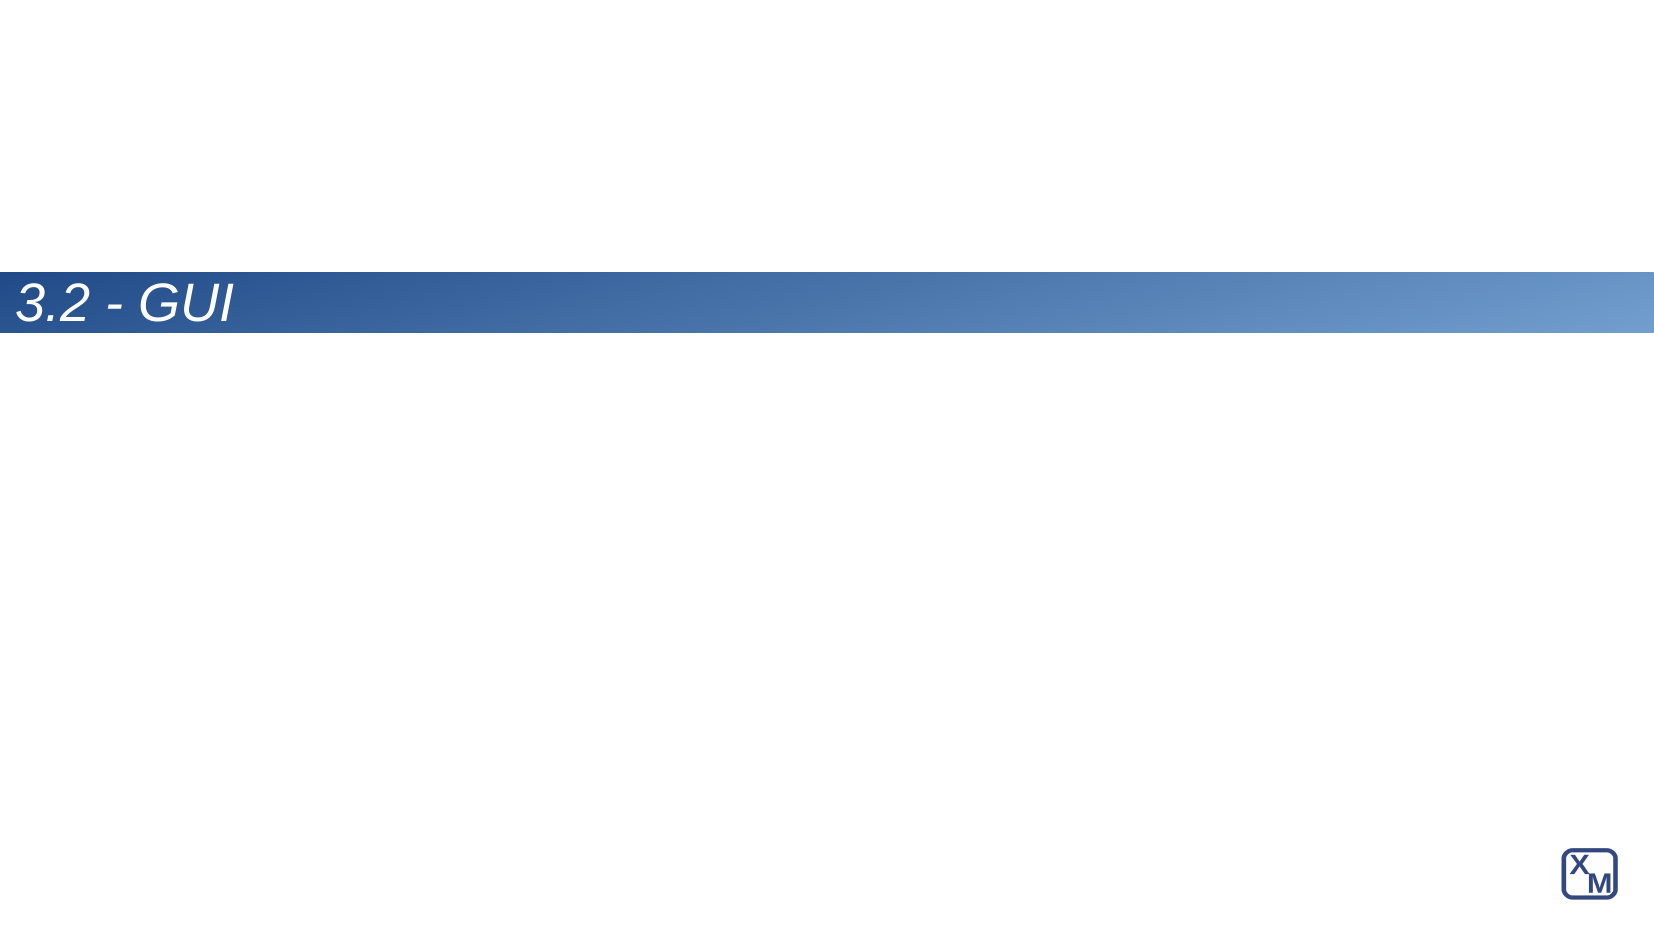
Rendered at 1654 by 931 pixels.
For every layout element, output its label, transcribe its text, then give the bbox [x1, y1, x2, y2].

picture [1561, 848, 1618, 900]
title 3.2 - GUI [0, 272, 1654, 333]
